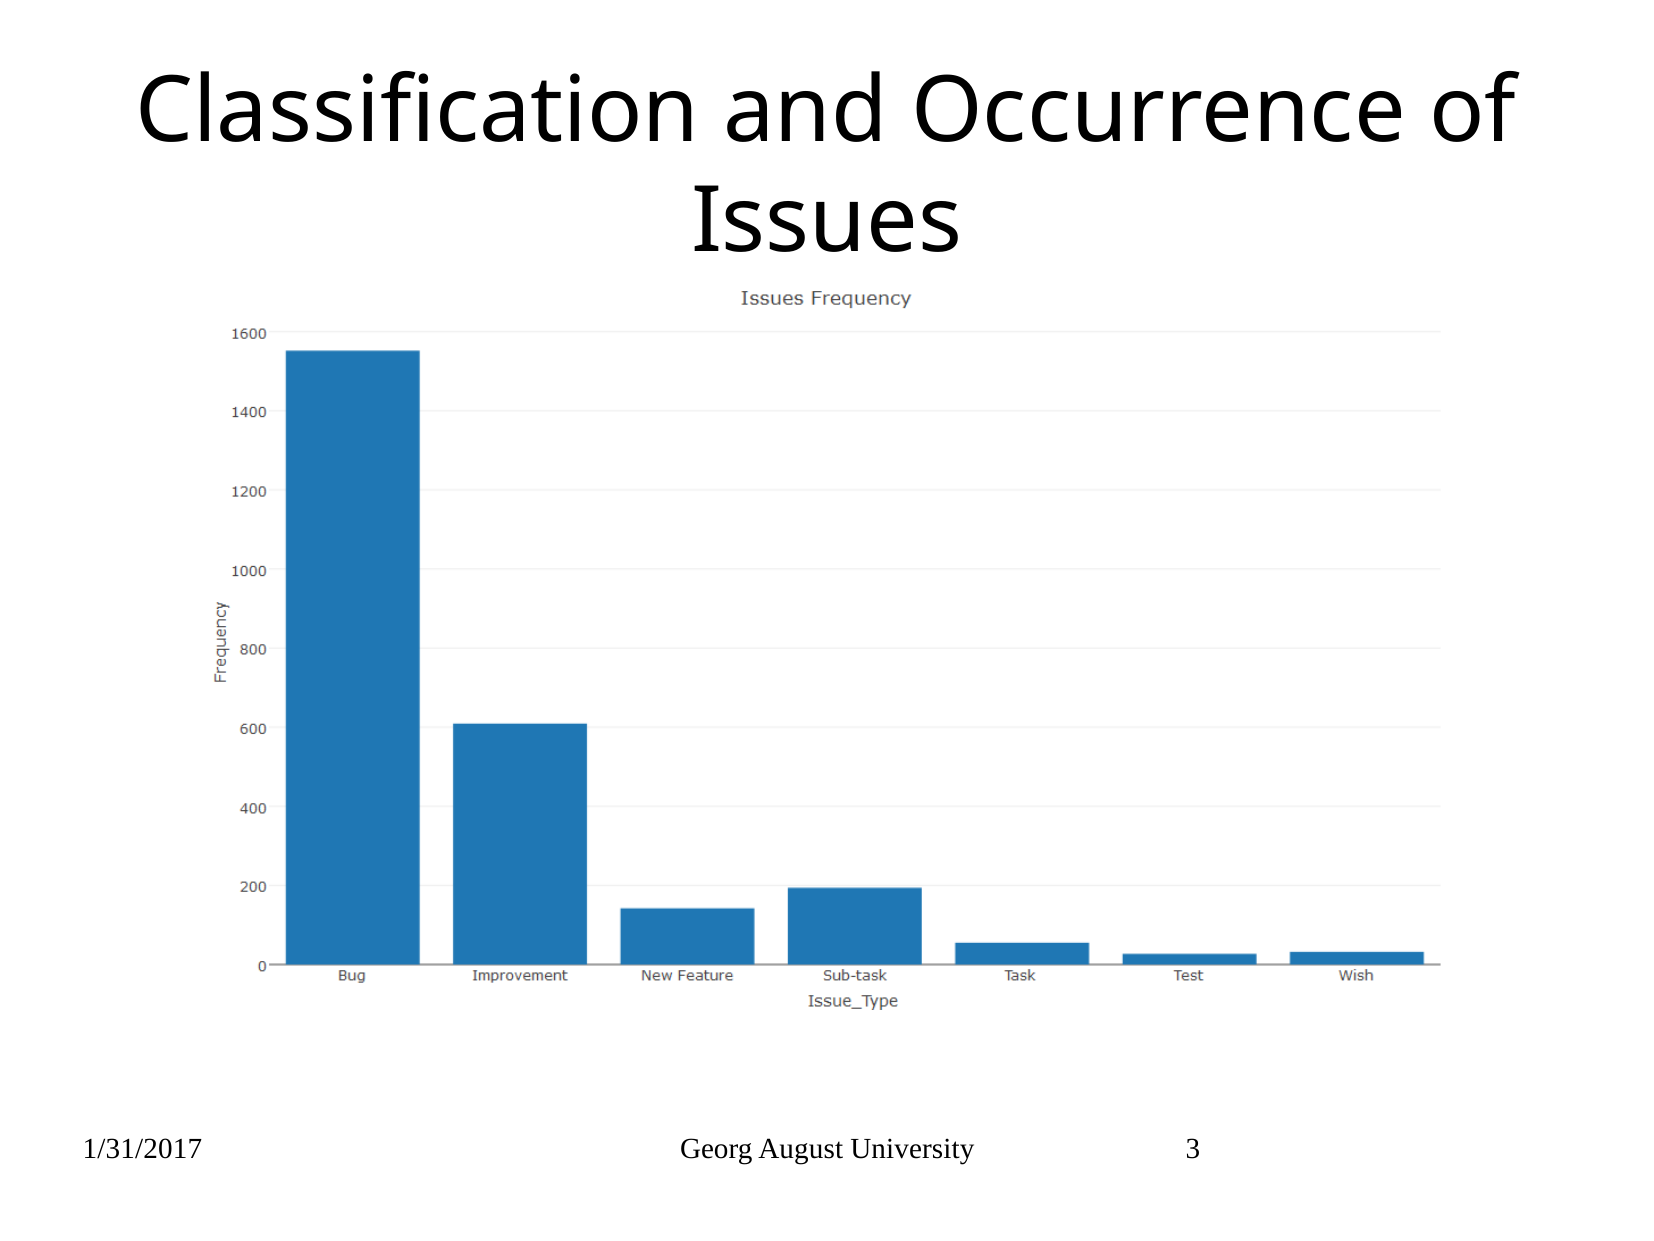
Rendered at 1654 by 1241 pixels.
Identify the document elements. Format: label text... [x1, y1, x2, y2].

text_box [1185, 1129, 1571, 1216]
picture [201, 290, 1452, 1010]
text_box 1/31/2017 [82, 1129, 468, 1216]
text_box Georg August University [565, 1129, 1090, 1216]
title Classification and Occurrence of Issues [82, 49, 1571, 257]
